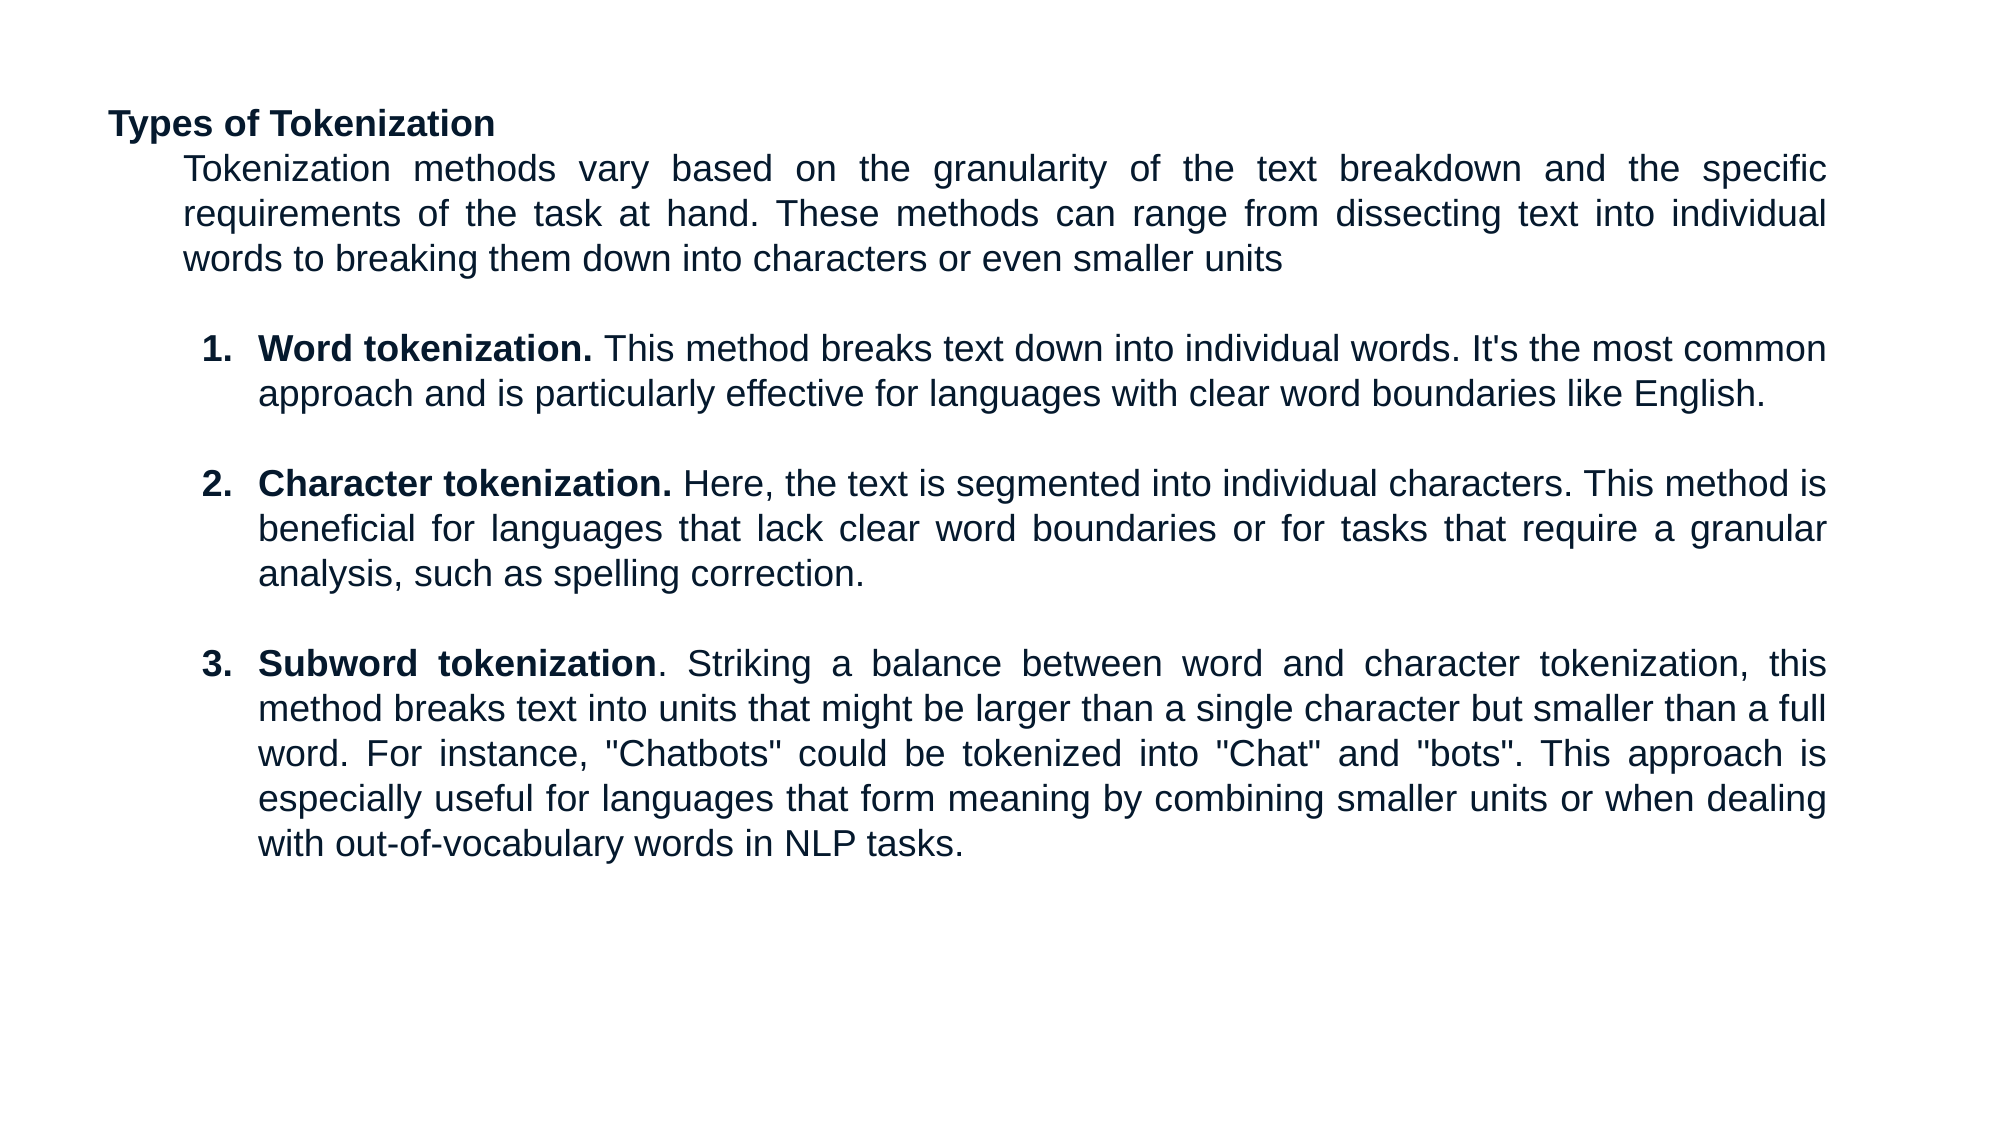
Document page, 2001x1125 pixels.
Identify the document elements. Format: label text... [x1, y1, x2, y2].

text_box Types of Tokenization Tokenization methods vary based on the granularity of the text breakdown and the specific requirements of the task at hand. These methods can range from dissecting text into individual words to breaking them down into characters or even smaller units Word tokenization. This method breaks text down into individual words. It's the most common approach and is particularly effective for languages with clear word boundaries like English. Character tokenization. Here, the text is segmented into individual characters. This method is beneficial for languages that lack clear word boundaries or for tasks that require a granular analysis, such as spelling correction. Subword tokenization. Striking a balance between word and character tokenization, this method breaks text into units that might be larger than a single character but smaller than a full word. For instance, "Chatbots" could be tokenized into "Chat" and "bots". This approach is especially useful for languages that form meaning by combining smaller units or when dealing with out-of-vocabulary words in NLP tasks. [93, 91, 1843, 917]
